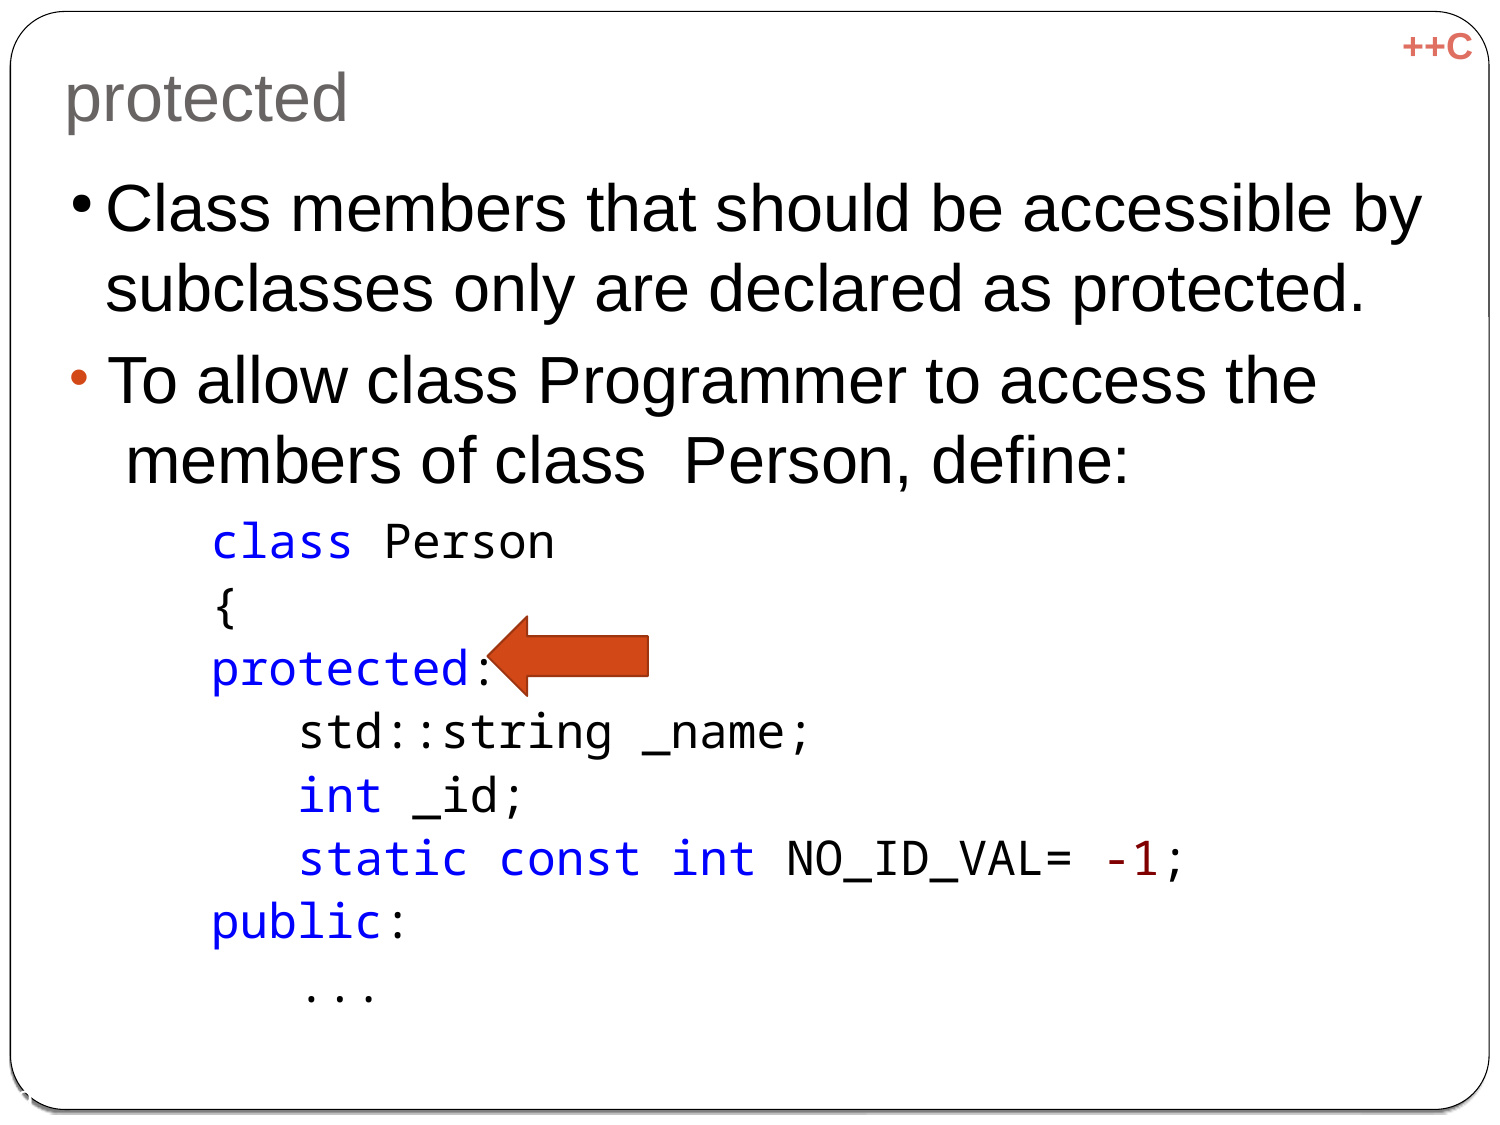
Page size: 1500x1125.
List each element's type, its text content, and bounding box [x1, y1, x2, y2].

slide_number <number> [0, 1074, 50, 1125]
title protected [50, 45, 1450, 150]
text_box Class members that should be accessible by subclasses only are declared as protected. To allow class Programmer to access the members of class Person, define: [55, 157, 1456, 1096]
list class Person { protected: std::string _name; int _id; static const int NO_ID_VAL= -1; public: ... [1456, 497, 1500, 1023]
